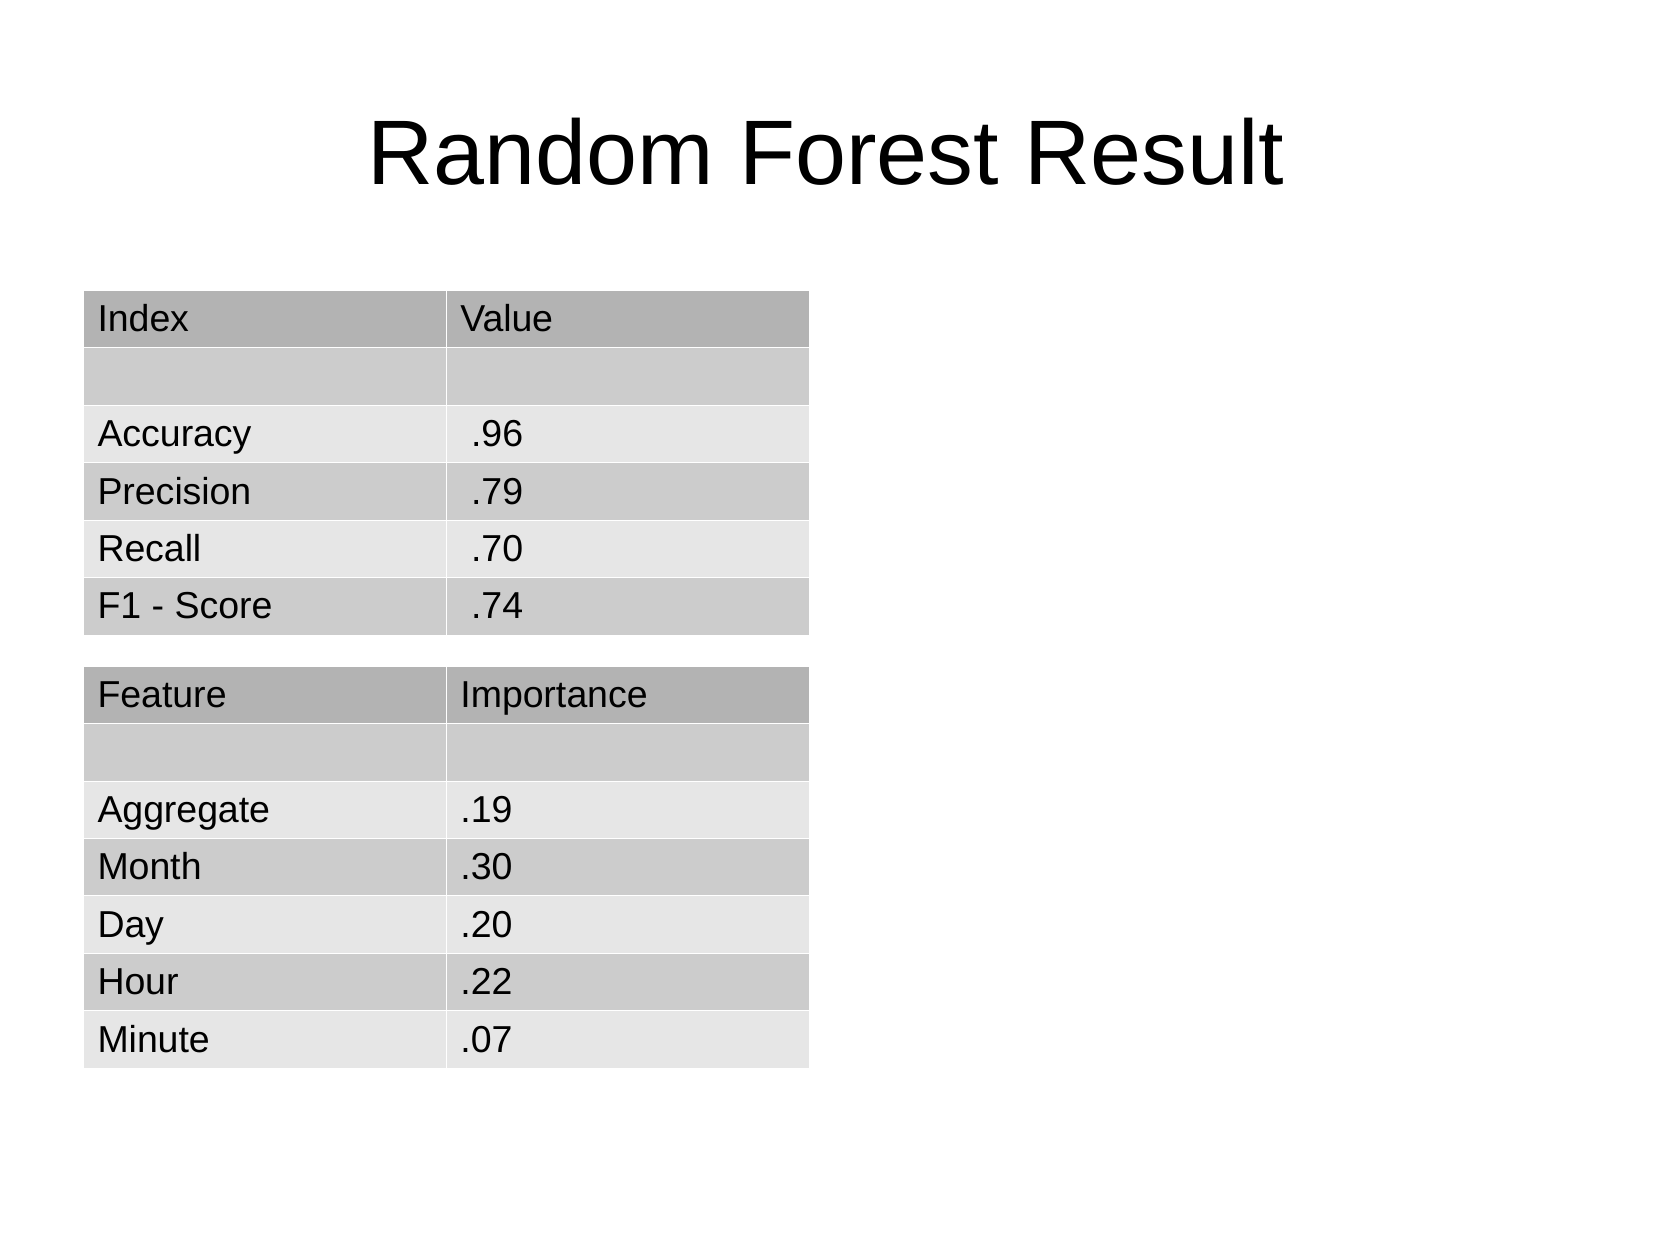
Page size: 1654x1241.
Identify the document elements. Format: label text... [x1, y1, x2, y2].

table_cell .70 [447, 521, 809, 577]
table_cell Day [84, 896, 446, 953]
table_cell .07 [447, 1011, 809, 1068]
table_cell [84, 348, 446, 405]
table_cell F1 - Score [84, 578, 446, 635]
table_cell .30 [447, 839, 809, 895]
table_header Feature [84, 667, 446, 723]
table_cell Precision [84, 463, 446, 520]
table_cell .22 [447, 954, 809, 1010]
table_cell .19 [447, 782, 809, 838]
table_header Index [84, 291, 446, 347]
table_cell .20 [447, 896, 809, 953]
title Random Forest Result [82, 49, 1571, 257]
table_cell .96 [447, 406, 809, 462]
table_cell .74 [447, 578, 809, 635]
table_cell [447, 348, 809, 405]
table_cell Aggregate [84, 782, 446, 838]
table_cell Recall [84, 521, 446, 577]
table_cell Minute [84, 1011, 446, 1068]
table_cell Accuracy [84, 406, 446, 462]
table_cell Hour [84, 954, 446, 1010]
table_cell Month [84, 839, 446, 895]
table_header Value [447, 291, 809, 347]
table_cell [84, 724, 446, 781]
table_cell .79 [447, 463, 809, 520]
table_header Importance [447, 667, 809, 723]
table_cell [447, 724, 809, 781]
